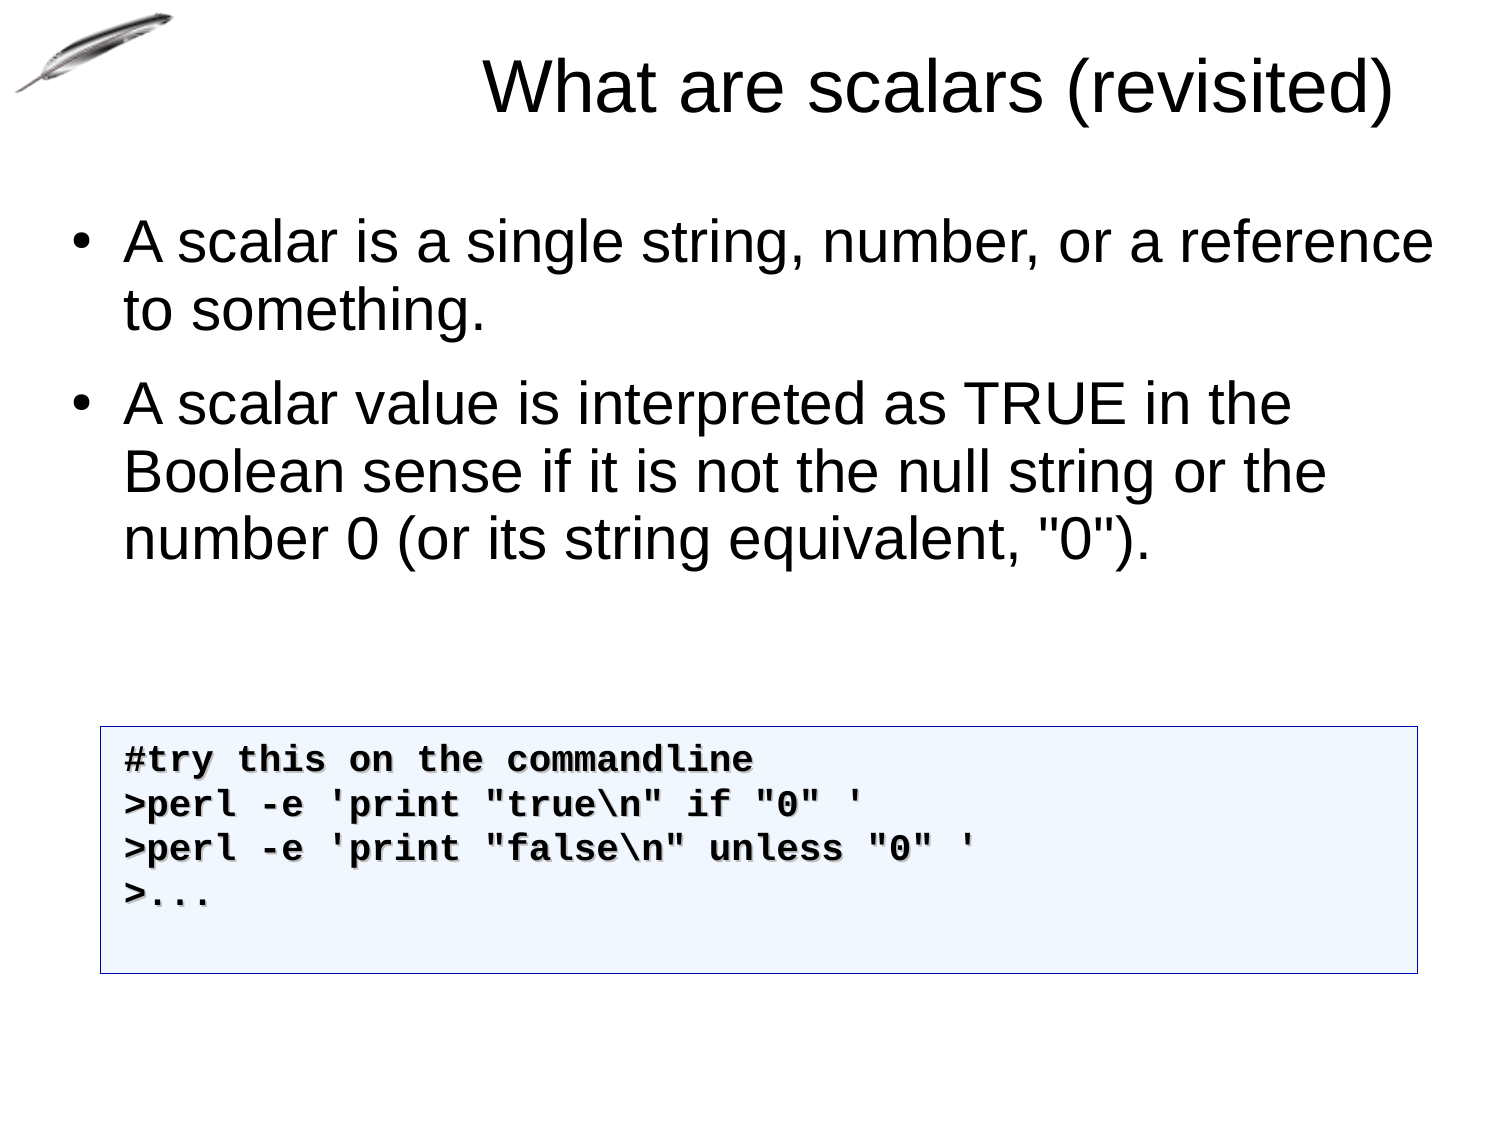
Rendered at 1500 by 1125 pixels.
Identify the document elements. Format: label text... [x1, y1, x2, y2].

list A scalar is a single string, number, or a reference to something. A scalar value is interpreted as TRUE in the Boolean sense if it is not the null string or the number 0 (or its string equivalent, "0"). [53, 207, 1447, 1084]
text_box #try this on the commandline >perl -e 'print "true\n" if "0" ' >perl -e 'print "false\n" unless "0" ' >... [100, 726, 1418, 974]
title What are scalars (revisited) [419, 0, 1459, 176]
picture [11, 11, 179, 95]
